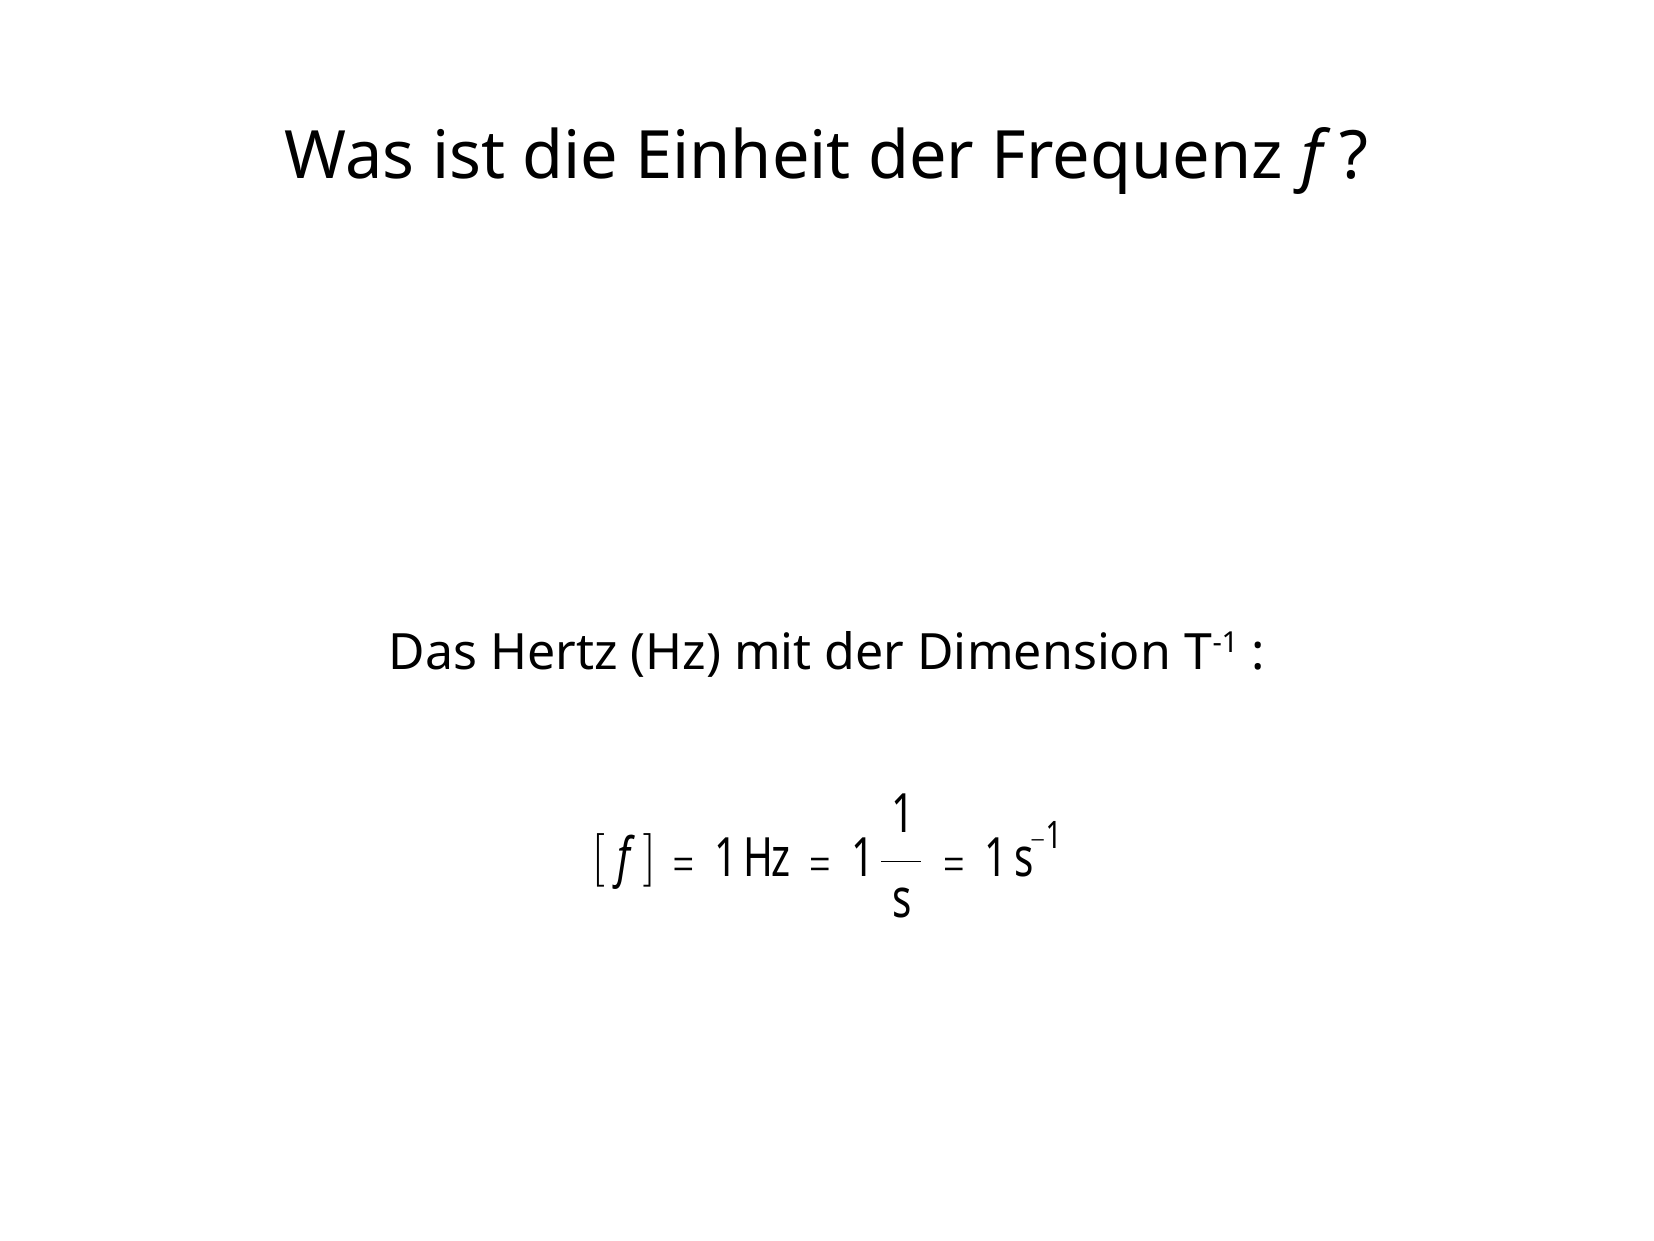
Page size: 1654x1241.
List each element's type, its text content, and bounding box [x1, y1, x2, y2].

title Was ist die Einheit der Frequenz f ? [82, 49, 1571, 257]
chart [589, 781, 1064, 932]
subtitle Das Hertz (Hz) mit der Dimension T-1 : [82, 290, 1571, 1010]
